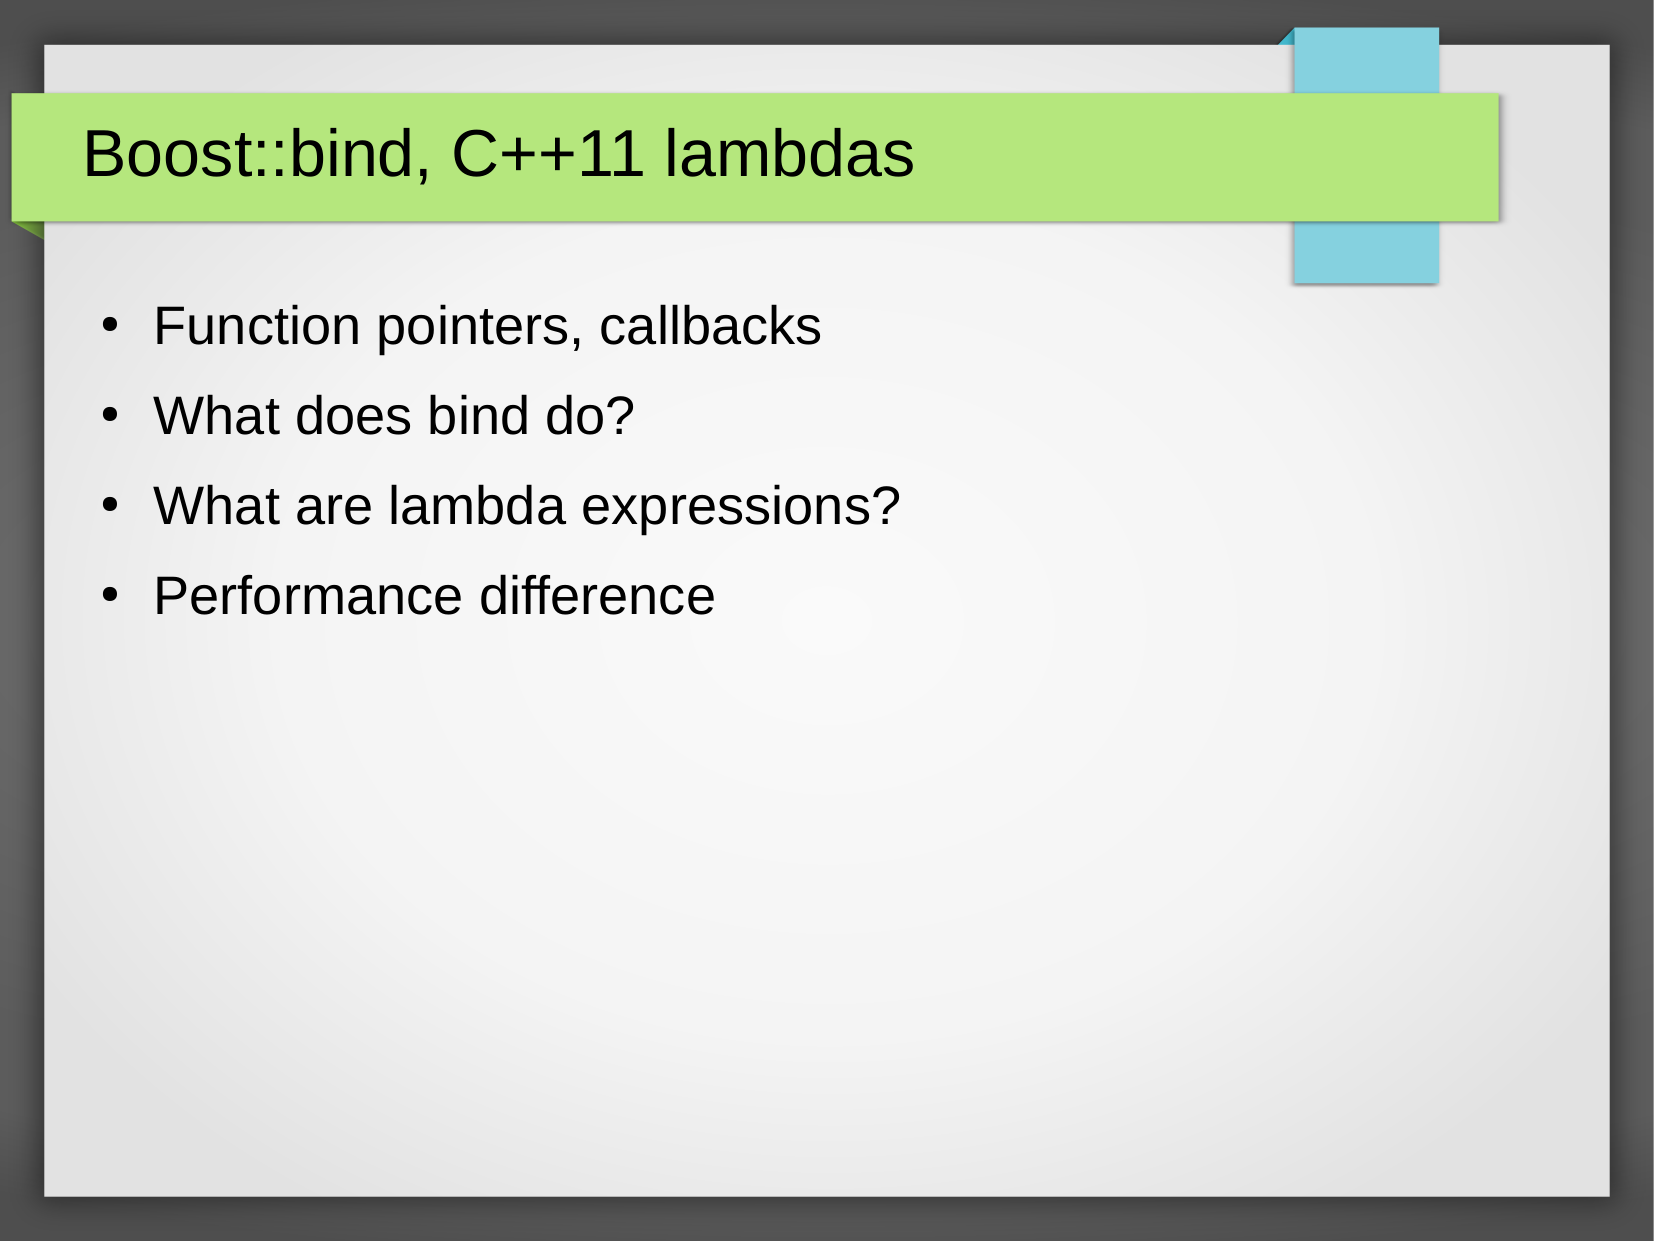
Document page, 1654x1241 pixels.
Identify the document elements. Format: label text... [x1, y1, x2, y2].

title Boost::bind, C++11 lambdas [82, 94, 1264, 213]
list Function pointers, callbacks What does bind do? What are lambda expressions? Performance difference [82, 295, 1571, 1015]
picture [0, 0, 1654, 1241]
